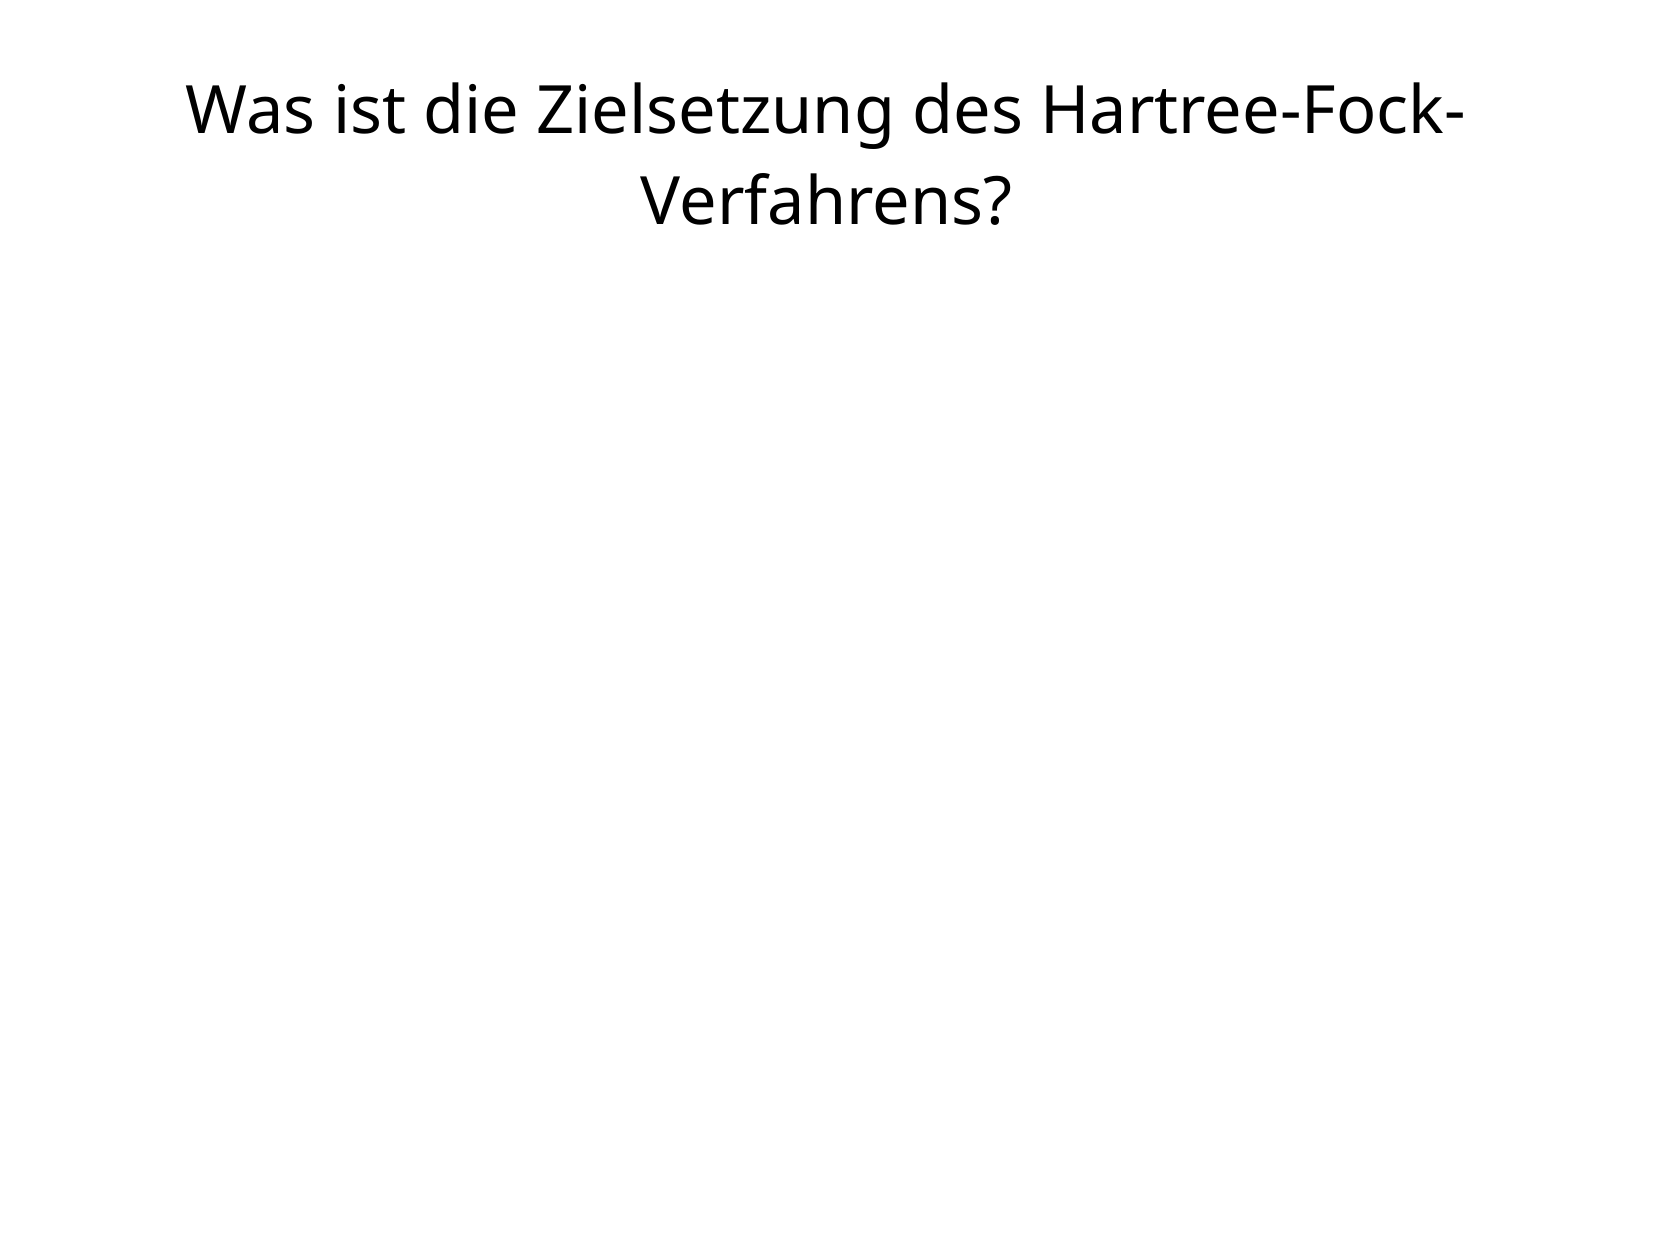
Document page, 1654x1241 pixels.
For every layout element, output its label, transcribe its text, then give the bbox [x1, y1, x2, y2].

title Was ist die Zielsetzung des Hartree-Fock-Verfahrens? [82, 49, 1571, 257]
